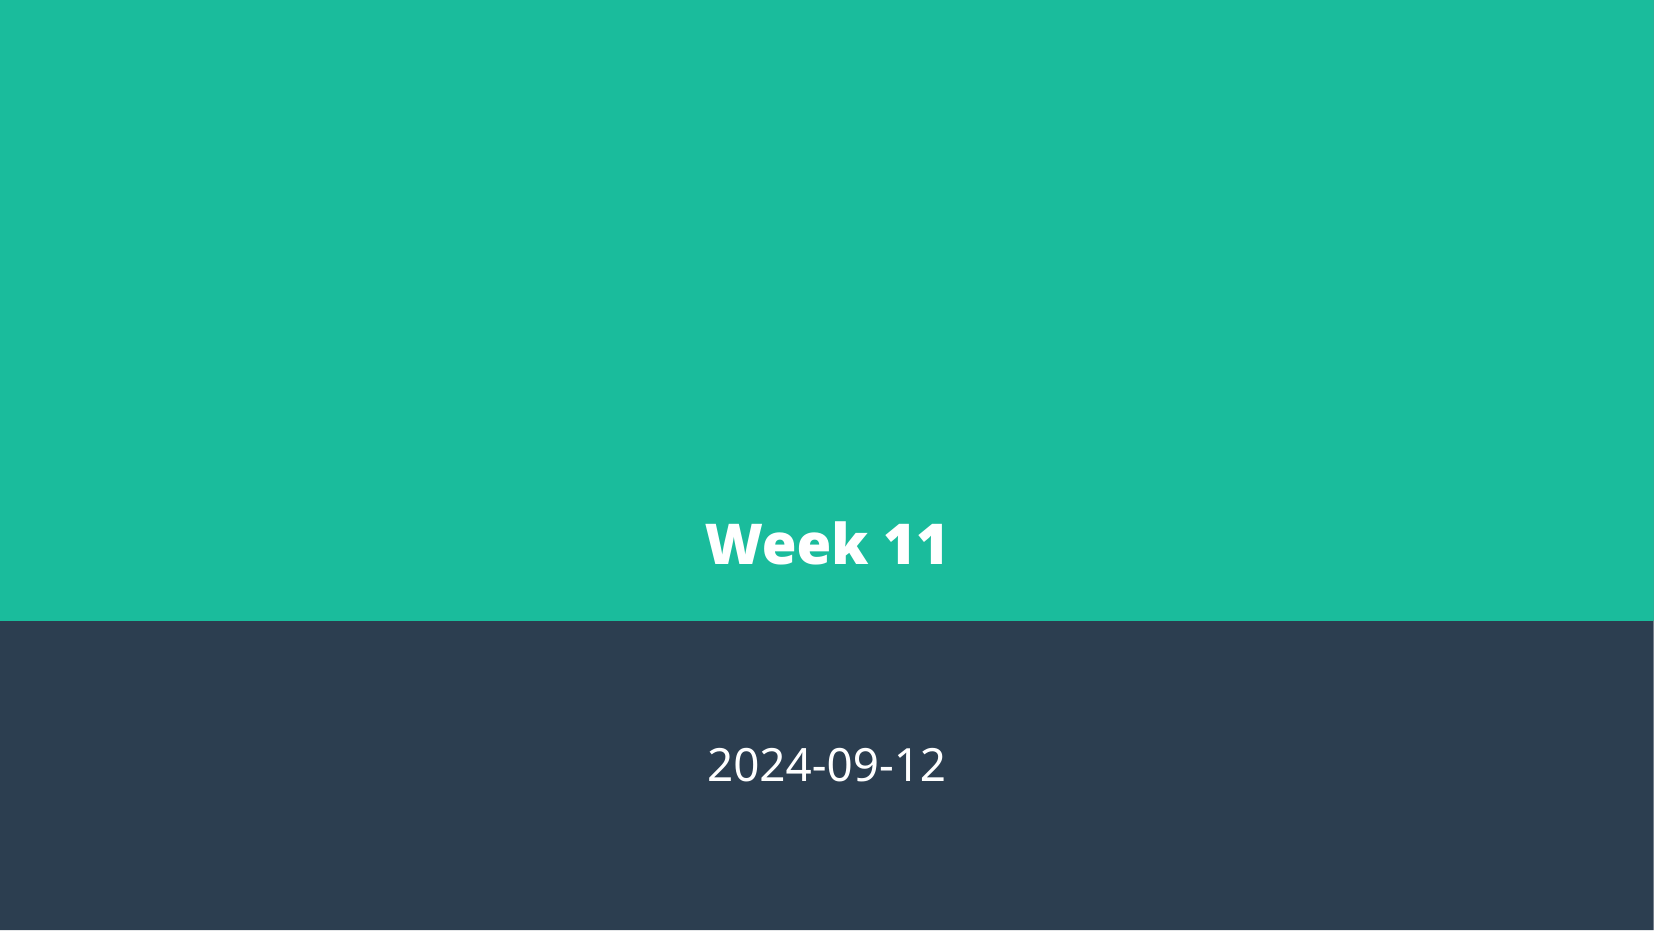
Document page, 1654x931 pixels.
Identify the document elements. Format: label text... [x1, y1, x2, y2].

title Week 11 [59, 465, 1595, 583]
subtitle 2024-09-12 [59, 642, 1595, 886]
